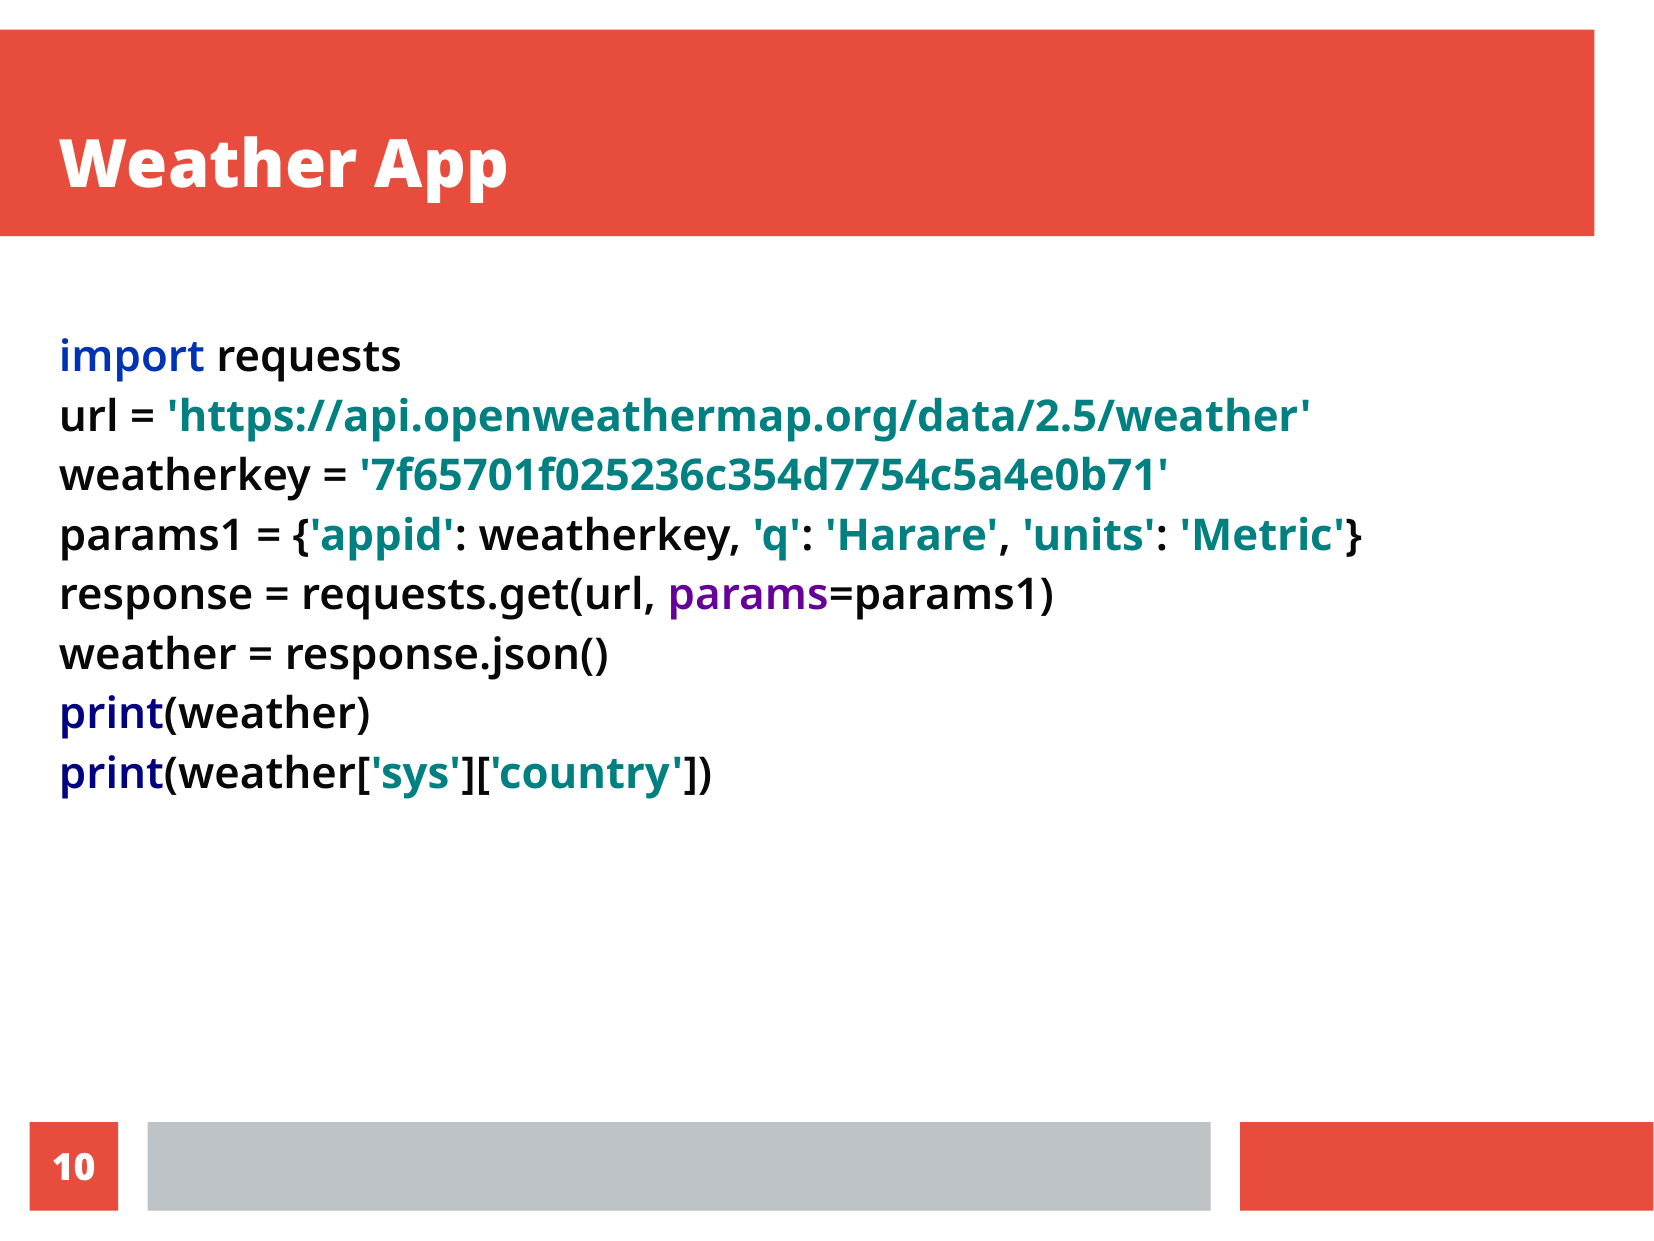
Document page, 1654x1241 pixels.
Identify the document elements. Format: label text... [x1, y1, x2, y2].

list import requests url = 'https://api.openweathermap.org/data/2.5/weather' weatherkey = '7f65701f025236c354d7754c5a4e0b71' params1 = {'appid': weatherkey, 'q': 'Harare', 'units': 'Metric'} response = requests.get(url, params=params1) weather = response.json() print(weather) print(weather['sys']['country']) [59, 324, 1565, 1093]
title Weather App [59, 59, 1595, 207]
